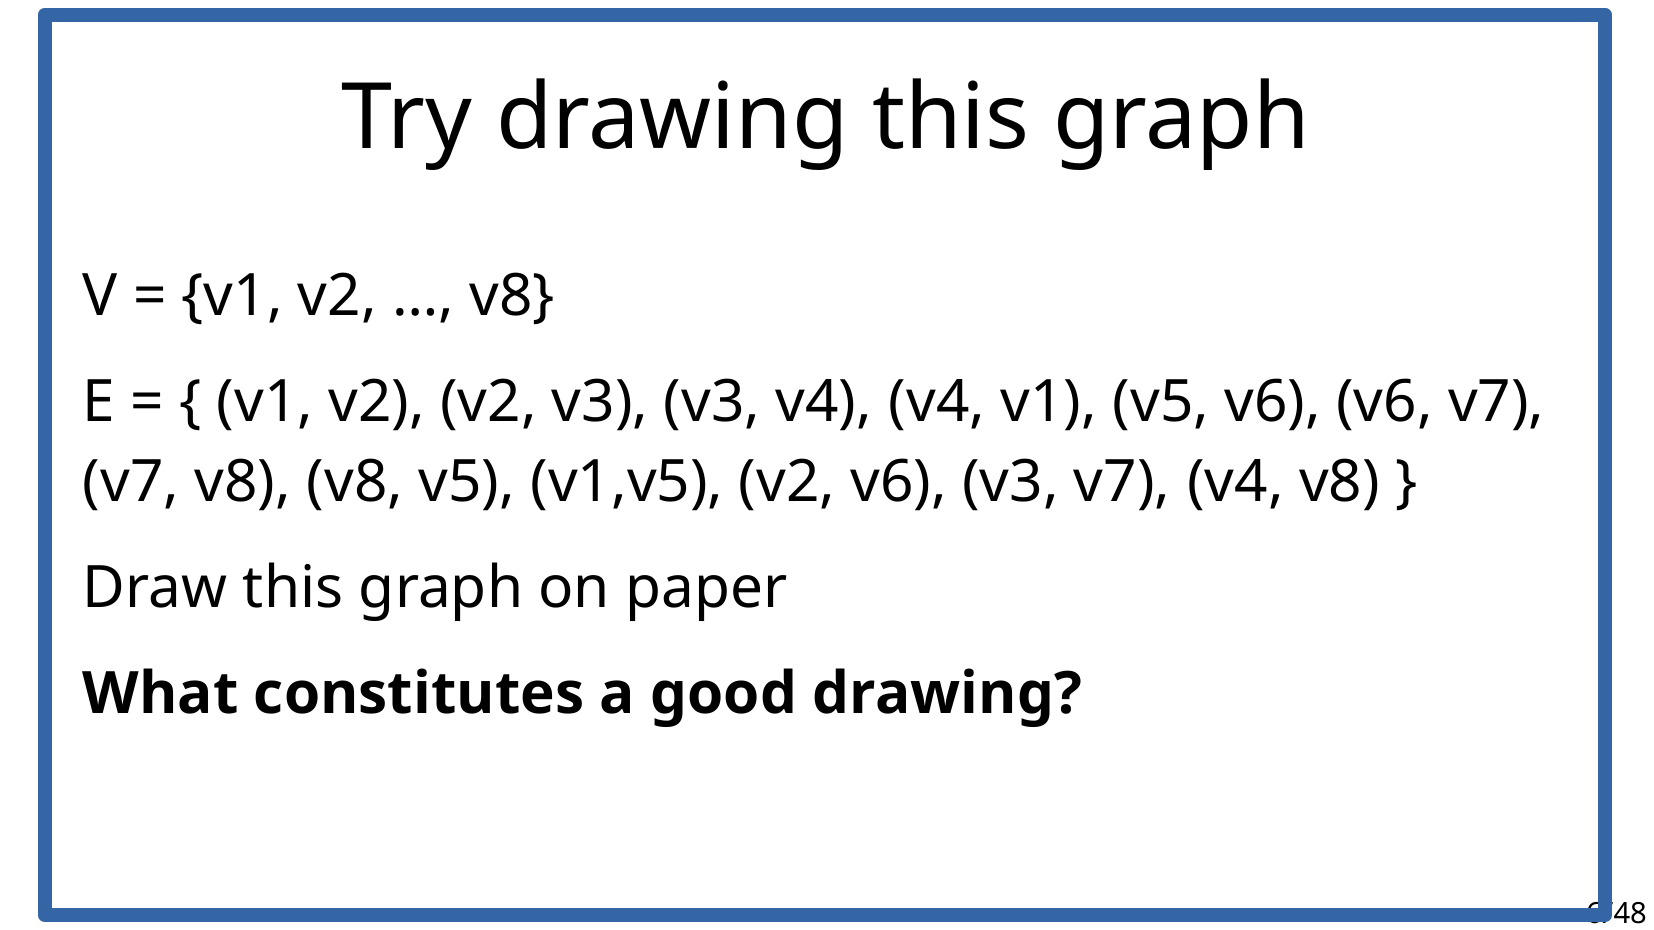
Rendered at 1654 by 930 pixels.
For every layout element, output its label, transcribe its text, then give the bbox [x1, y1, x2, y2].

title Try drawing this graph [82, 22, 1571, 225]
title Try drawing this graph [82, 1, 1571, 8]
list V = {v1, v2, …, v8} E = { (v1, v2), (v2, v3), (v3, v4), (v4, v1), (v5, v6), (v6, v7), (v7, v8), (v8, v5), (v1,v5), (v2, v6), (v3, v7), (v4, v8) } Draw this graph on paper What constitutes a good drawing? [82, 252, 1571, 793]
